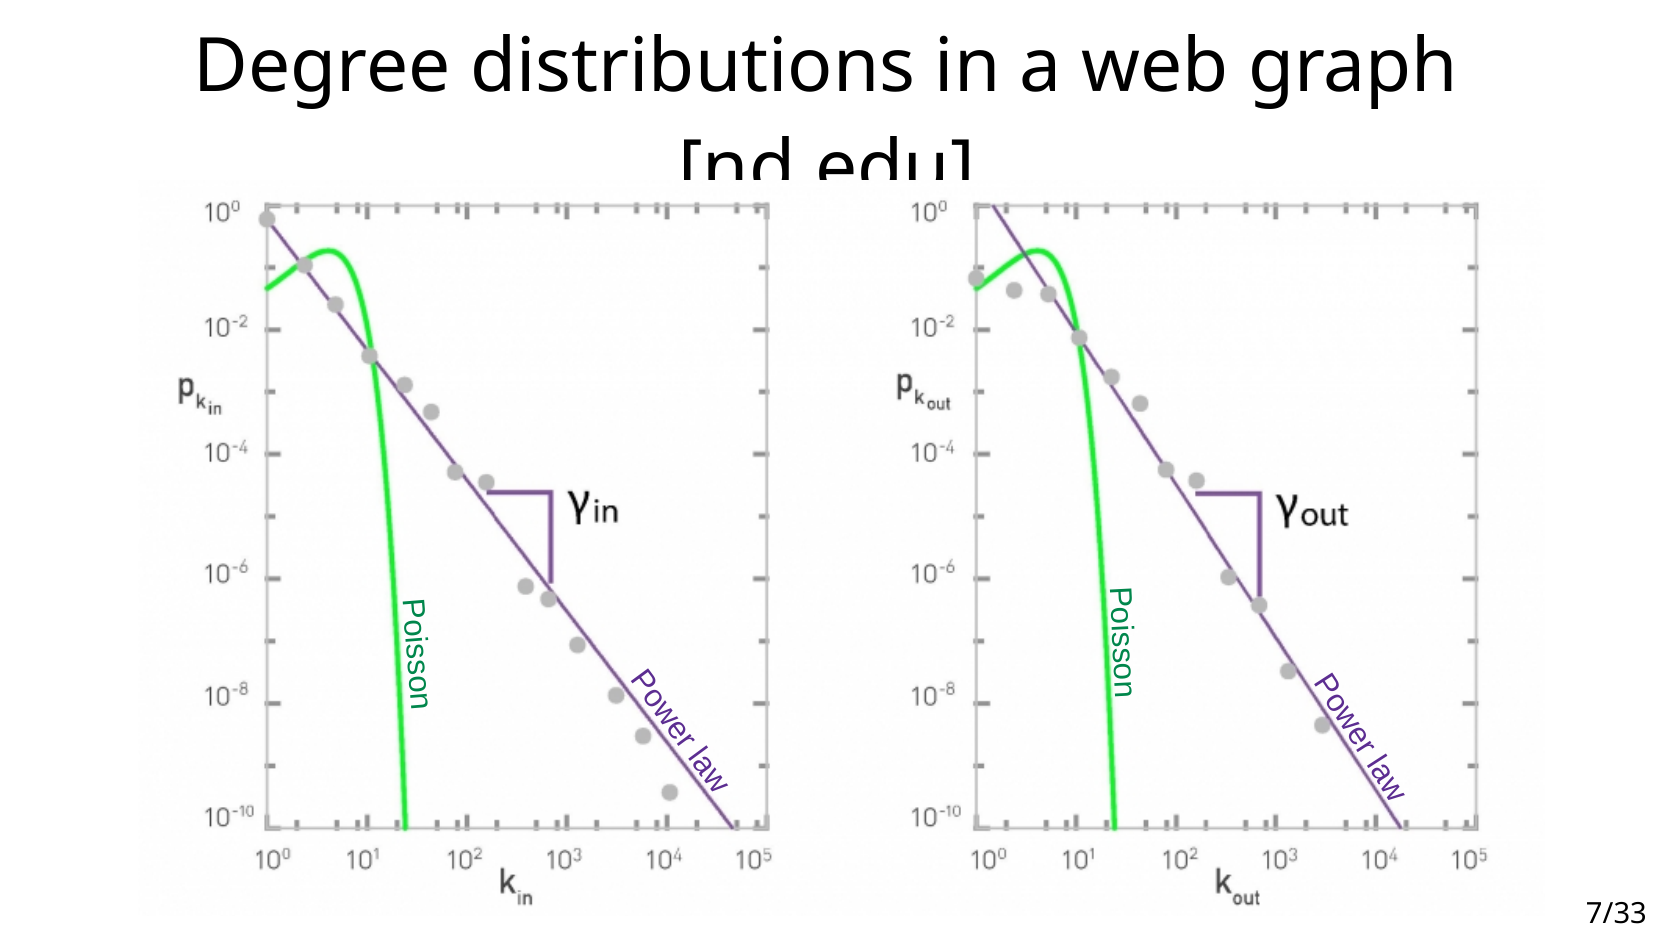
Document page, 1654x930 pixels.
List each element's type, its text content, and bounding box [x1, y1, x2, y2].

text_box Poisson [1059, 571, 1153, 741]
text_box Poisson [351, 582, 450, 754]
text_box Power law [1263, 651, 1442, 863]
text_box Power law [580, 646, 766, 856]
title Degree distributions in a web graph [nd.edu] [82, 1, 1571, 225]
picture [138, 180, 1546, 916]
